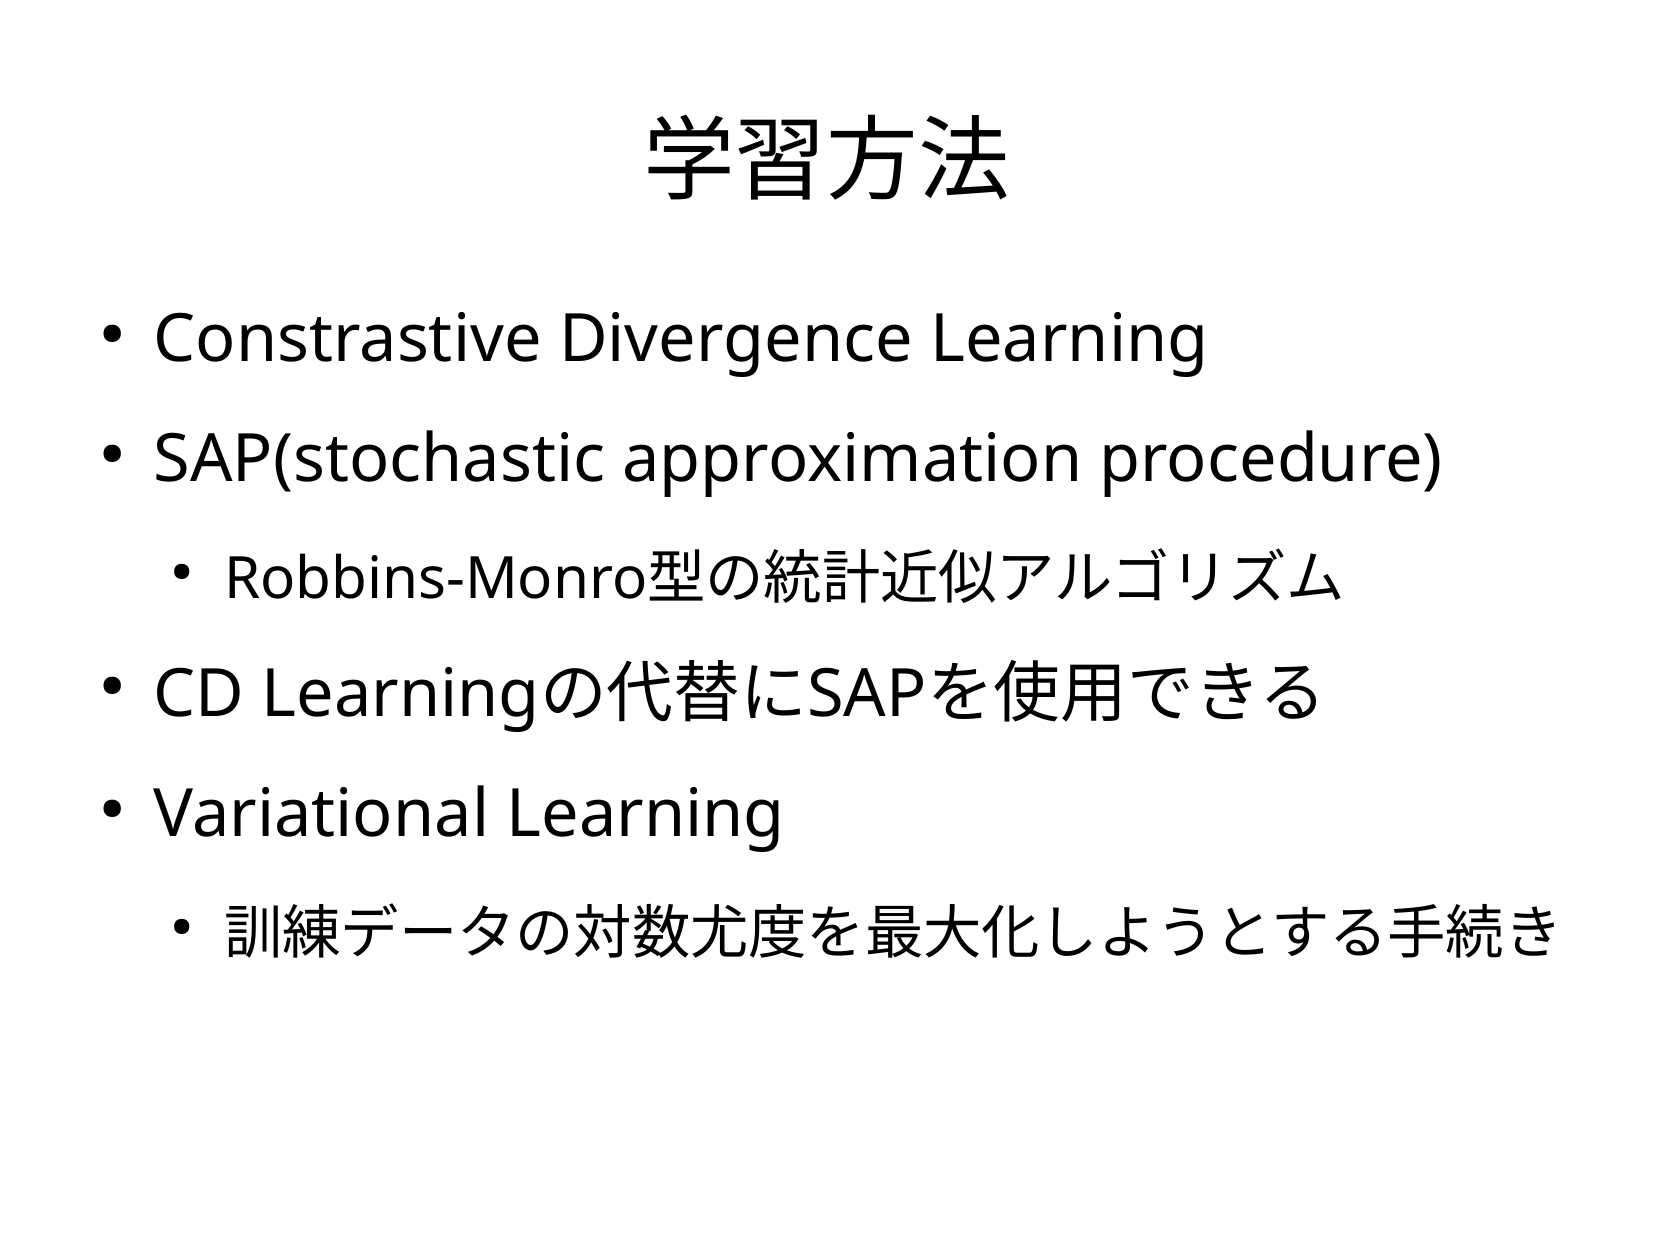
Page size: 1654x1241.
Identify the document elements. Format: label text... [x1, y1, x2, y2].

title 学習方法 [82, 56, 1571, 250]
list Constrastive Divergence Learning SAP(stochastic approximation procedure) Robbins-Monro型の統計近似アルゴリズム CD Learningの代替にSAPを使用できる Variational Learning 訓練データの対数尤度を最大化しようとする手続き [82, 290, 1571, 1109]
